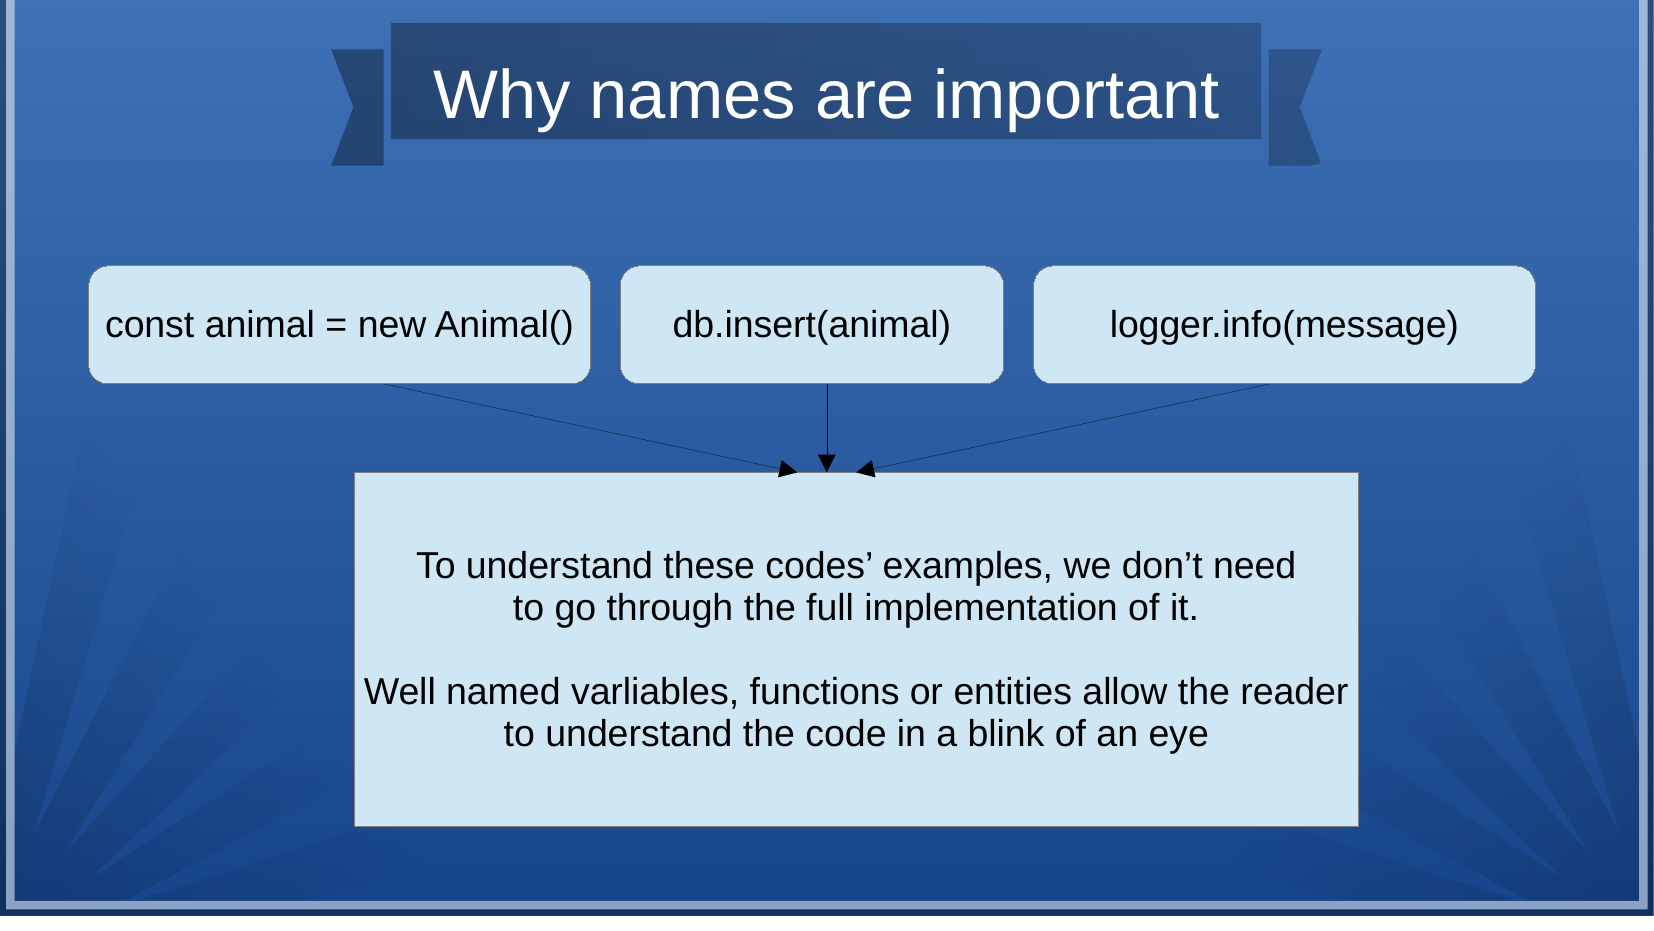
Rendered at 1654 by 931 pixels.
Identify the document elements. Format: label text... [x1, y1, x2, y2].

text_box db.insert(animal) [620, 265, 1004, 384]
text_box const animal = new Animal() [88, 265, 591, 384]
text_box To understand these codes’ examples, we don’t need to go through the full implementation of it. Well named varliables, functions or entities allow the reader to understand the code in a blink of an eye [354, 472, 1359, 827]
title Why names are important [389, 35, 1264, 154]
text_box logger.info(message) [1033, 265, 1536, 384]
